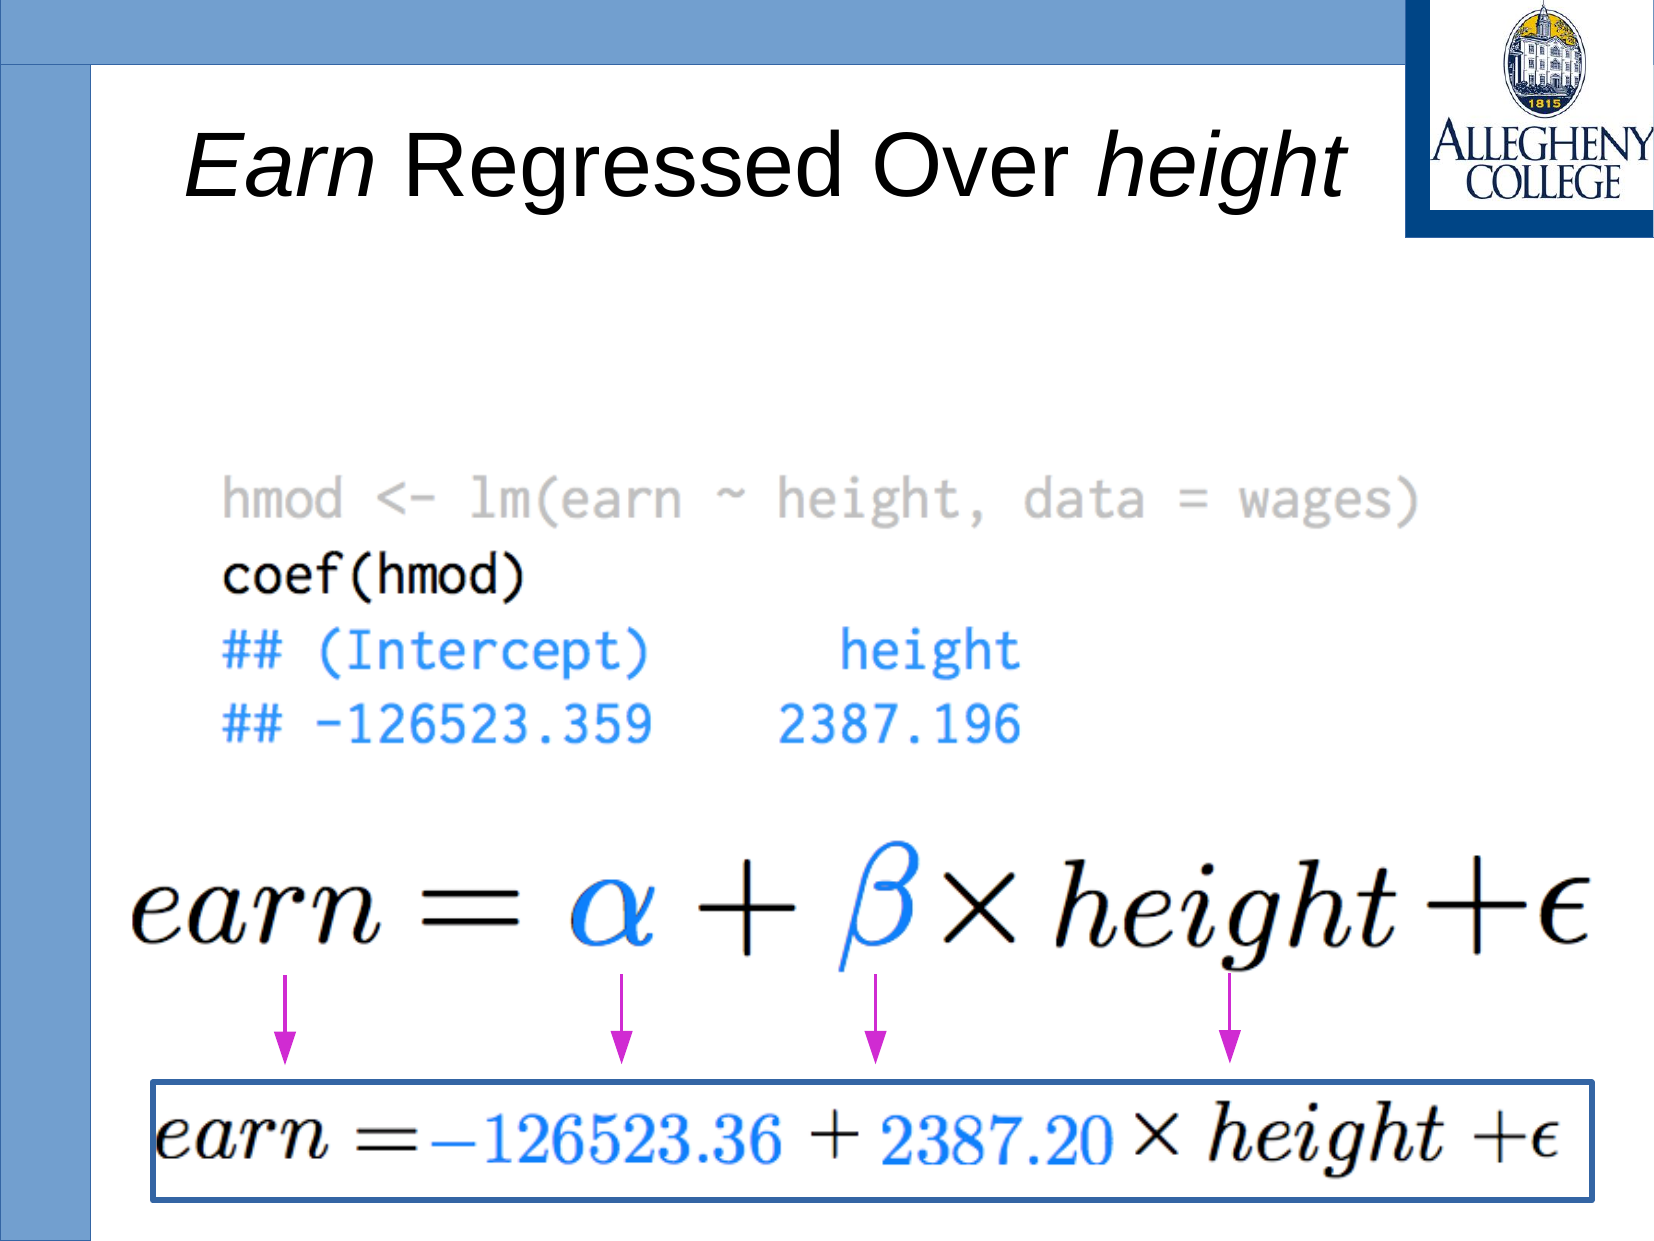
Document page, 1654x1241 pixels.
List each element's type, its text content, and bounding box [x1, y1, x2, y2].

picture [91, 422, 1654, 1013]
picture [155, 1085, 1589, 1198]
picture [1430, 0, 1654, 210]
title Earn Regressed Over height [118, 65, 1412, 269]
text_box [0, 0, 1654, 1241]
